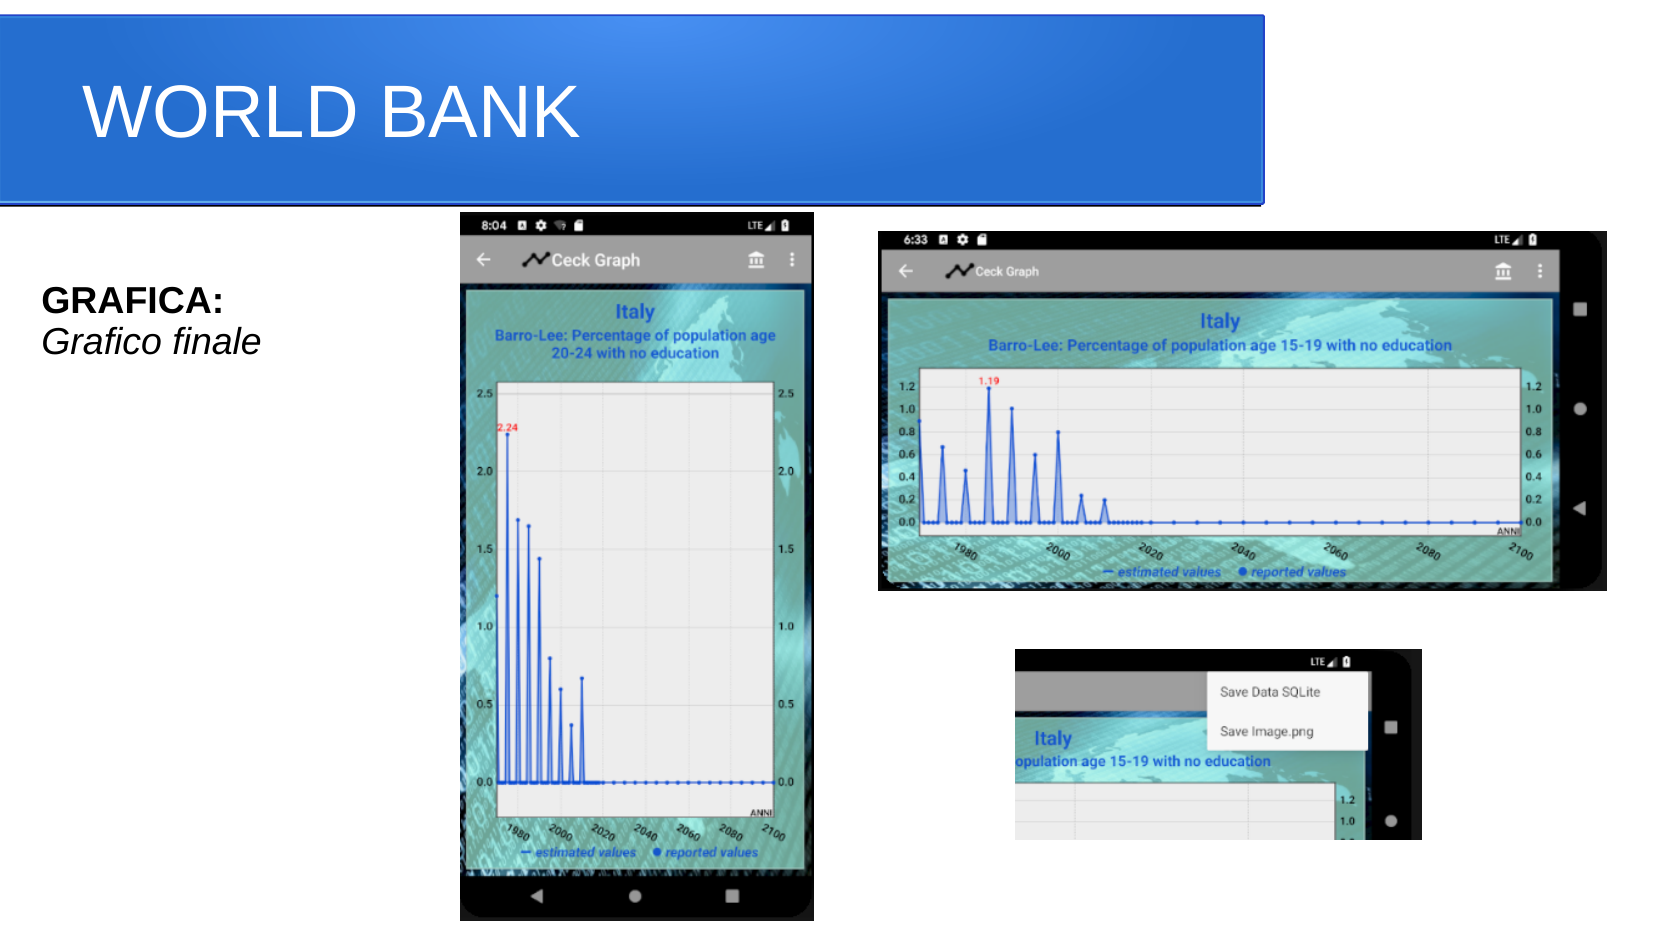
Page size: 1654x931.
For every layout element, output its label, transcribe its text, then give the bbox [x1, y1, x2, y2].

picture [878, 231, 1607, 591]
picture [460, 212, 814, 921]
title WORLD BANK [82, 35, 1235, 189]
picture [1015, 649, 1422, 840]
text_box GRAFICA: Grafico finale [26, 271, 460, 532]
